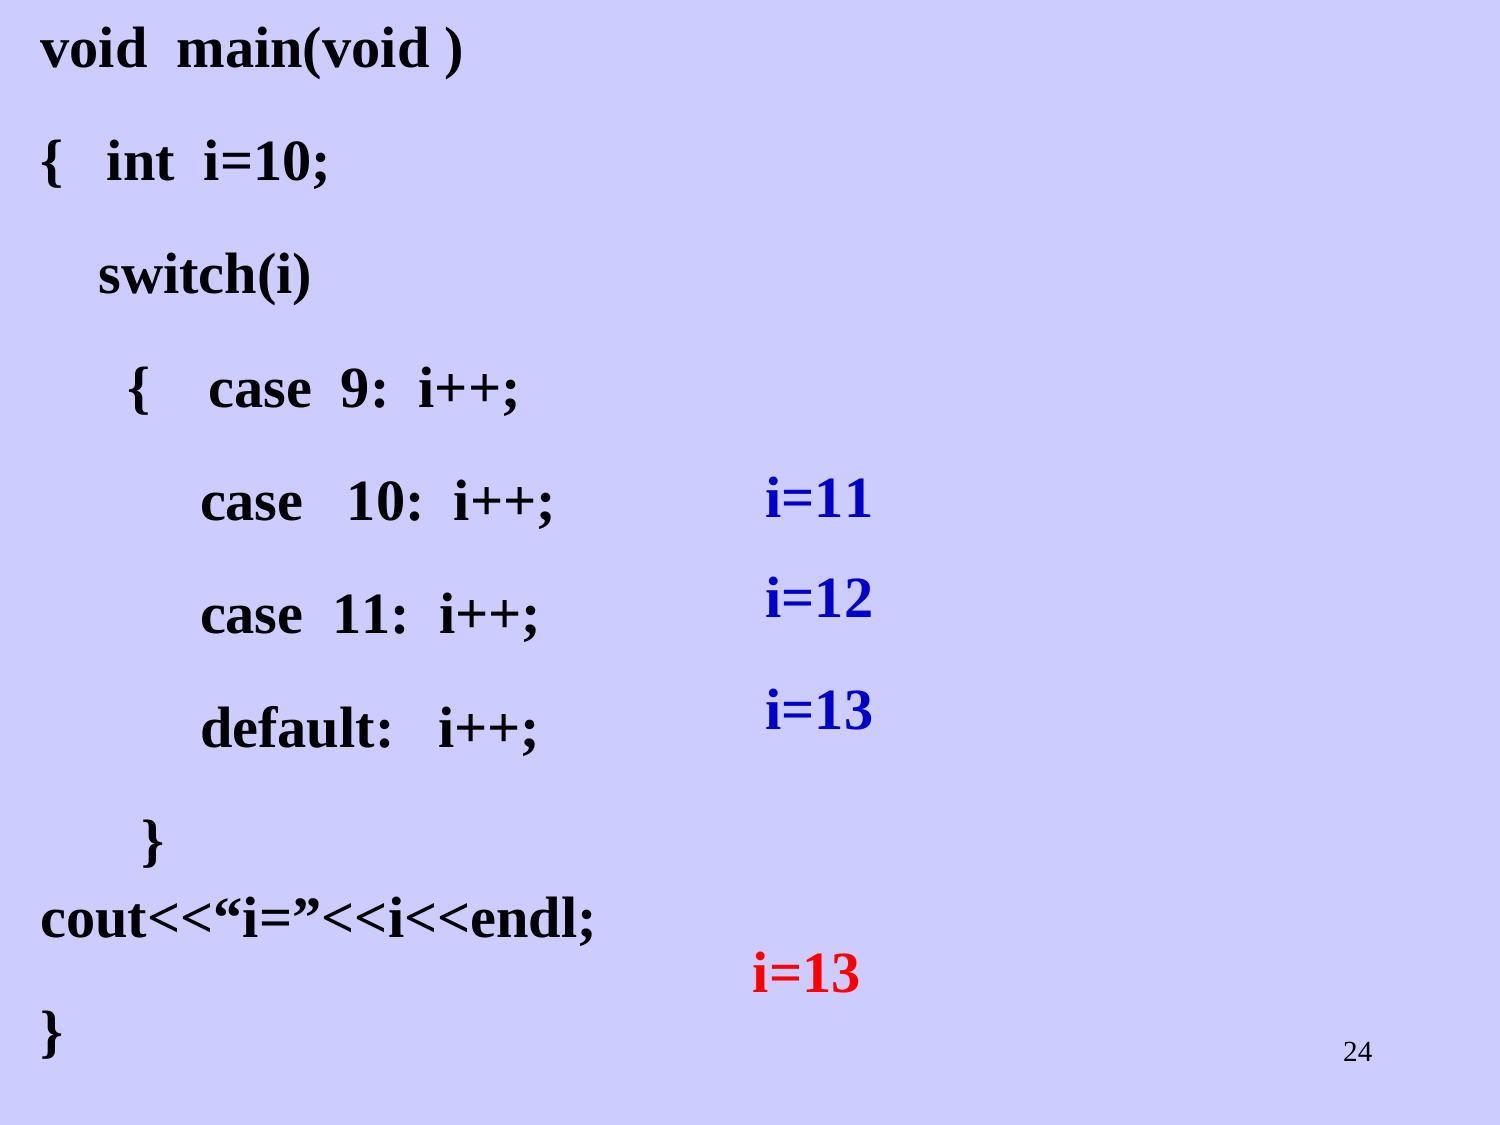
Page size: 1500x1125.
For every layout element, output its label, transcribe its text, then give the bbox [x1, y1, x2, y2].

text_box void main(void ) { int i=10; switch(i) { case 9: i++; case 10: i++; case 11: i++; default: i++; } cout<<“i=”<<i<<endl; } [37, 0, 638, 1065]
text_box i=11 [762, 450, 1150, 531]
text_box i=12 [762, 549, 1150, 631]
text_box <编号> [1074, 1025, 1388, 1101]
text_box i=13 [762, 662, 1150, 744]
text_box i=13 [750, 924, 1138, 1006]
